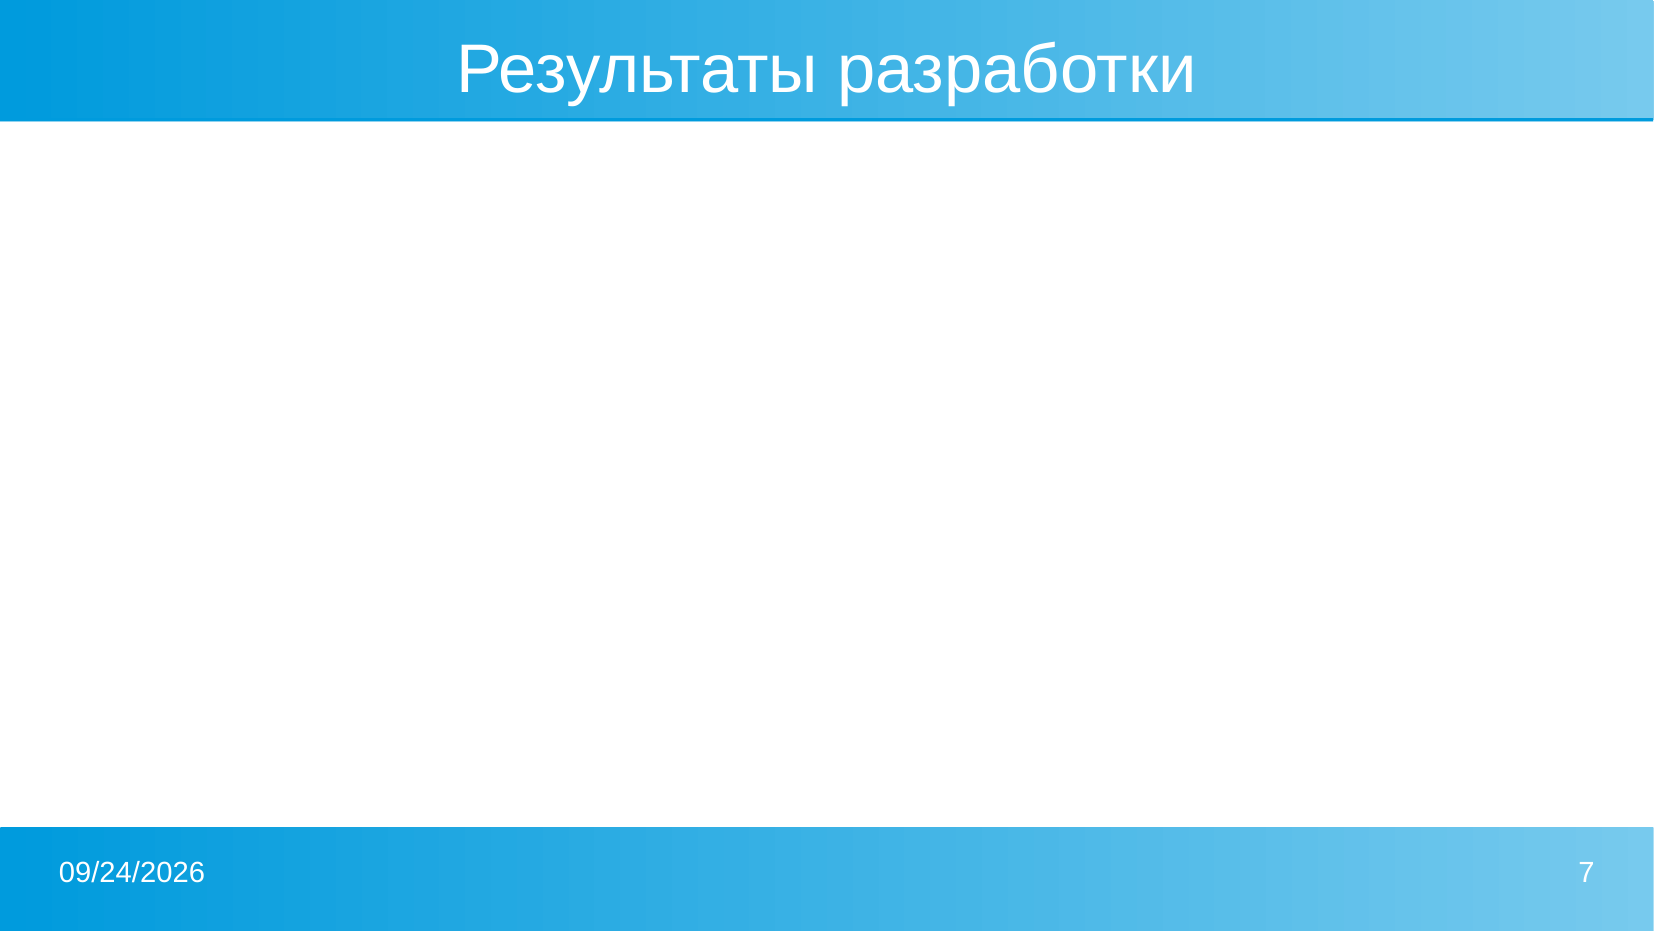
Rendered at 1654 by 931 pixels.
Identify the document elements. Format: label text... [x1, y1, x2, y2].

title Результаты разработки [59, 29, 1595, 108]
